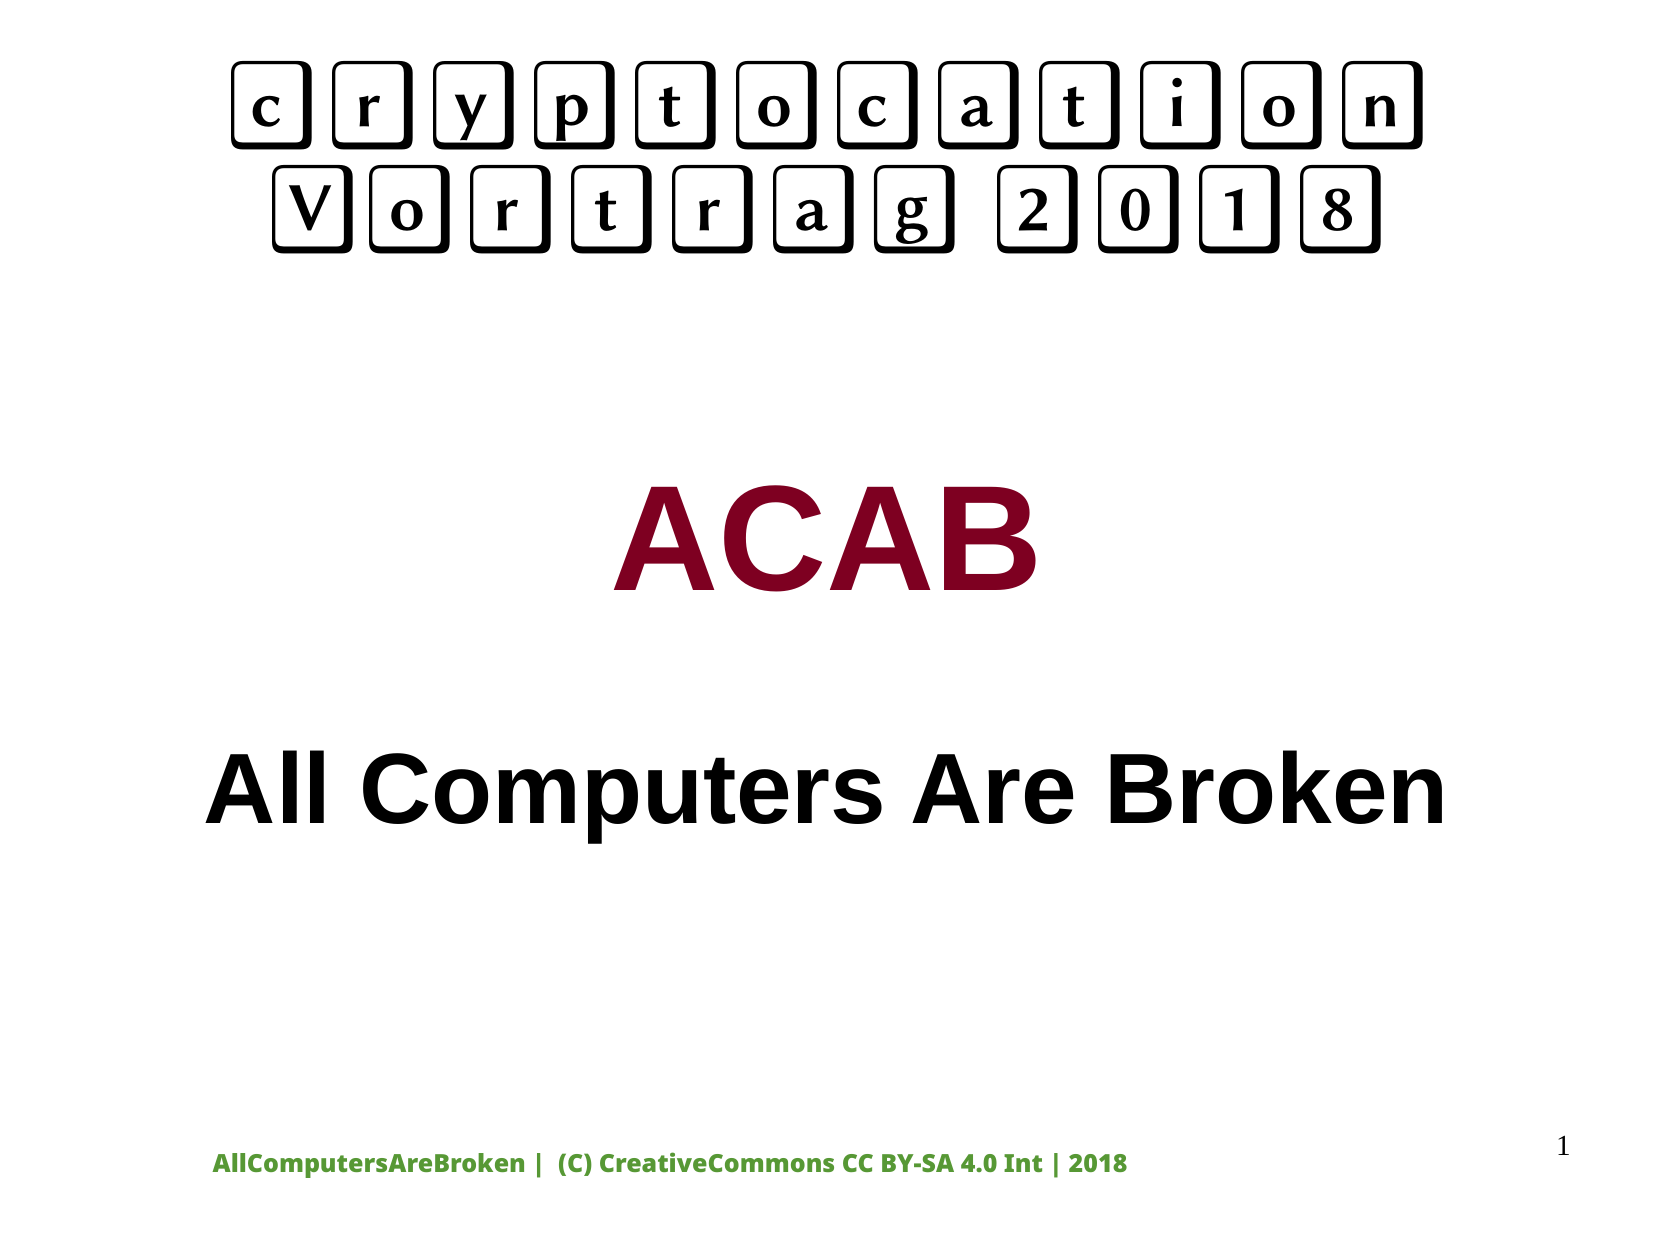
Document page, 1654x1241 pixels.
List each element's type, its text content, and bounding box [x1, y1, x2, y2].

title cryptocation Vortrag 2018 [82, 0, 1571, 290]
subtitle ACAB All Computers Are Broken [82, 290, 1571, 1010]
